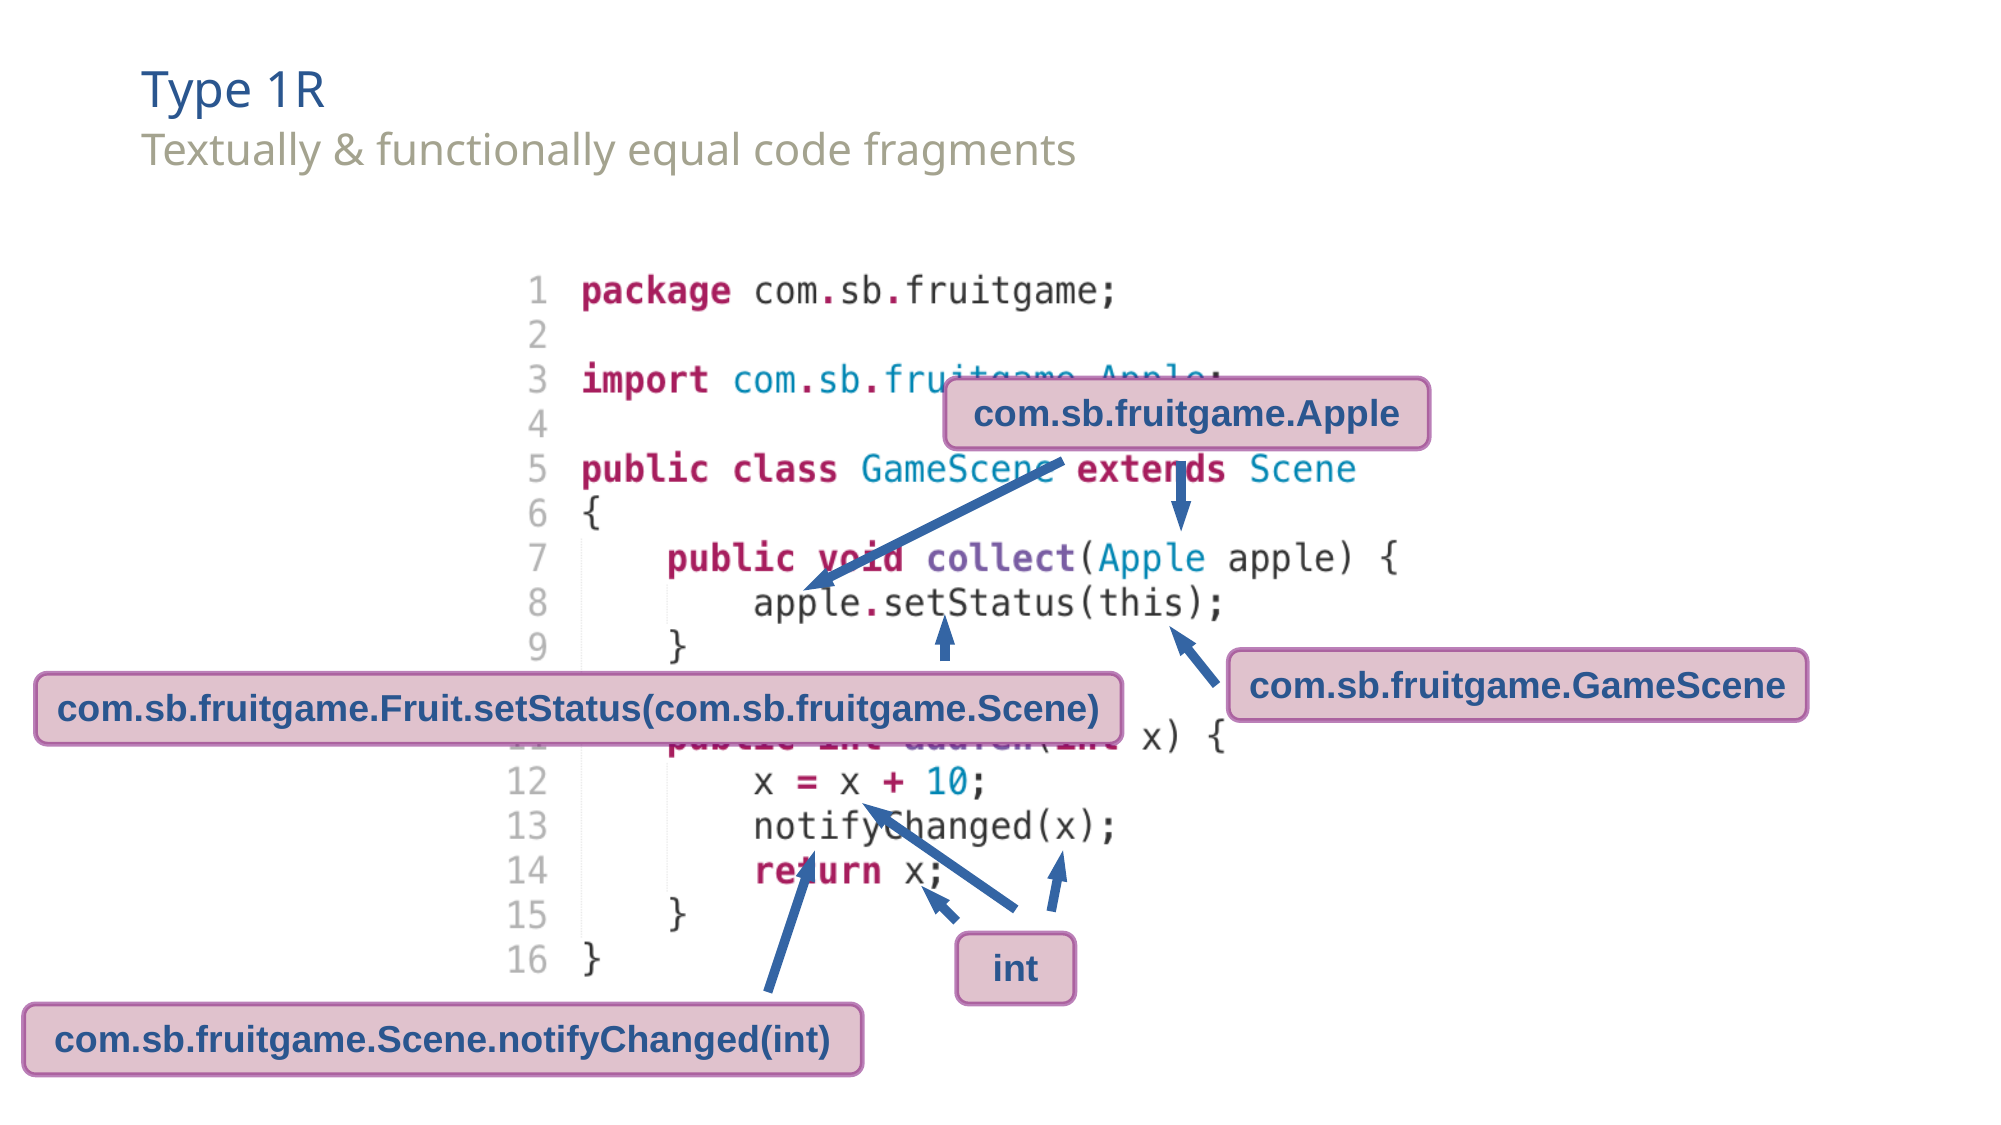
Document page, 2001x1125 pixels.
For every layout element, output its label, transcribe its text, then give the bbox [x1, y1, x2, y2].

text_box int [956, 933, 1075, 1004]
text_box Type 1R [142, 59, 1842, 124]
text_box com.sb.fruitgame.Fruit.setStatus(com.sb.fruitgame.Scene) [35, 673, 1123, 745]
picture [508, 271, 1406, 981]
text_box Textually & functionally equal code fragments [141, 124, 1842, 189]
text_box com.sb.fruitgame.Scene.notifyChanged(int) [23, 1003, 863, 1075]
text_box com.sb.fruitgame.GameScene [1228, 649, 1808, 721]
text_box com.sb.fruitgame.Apple [944, 377, 1430, 449]
